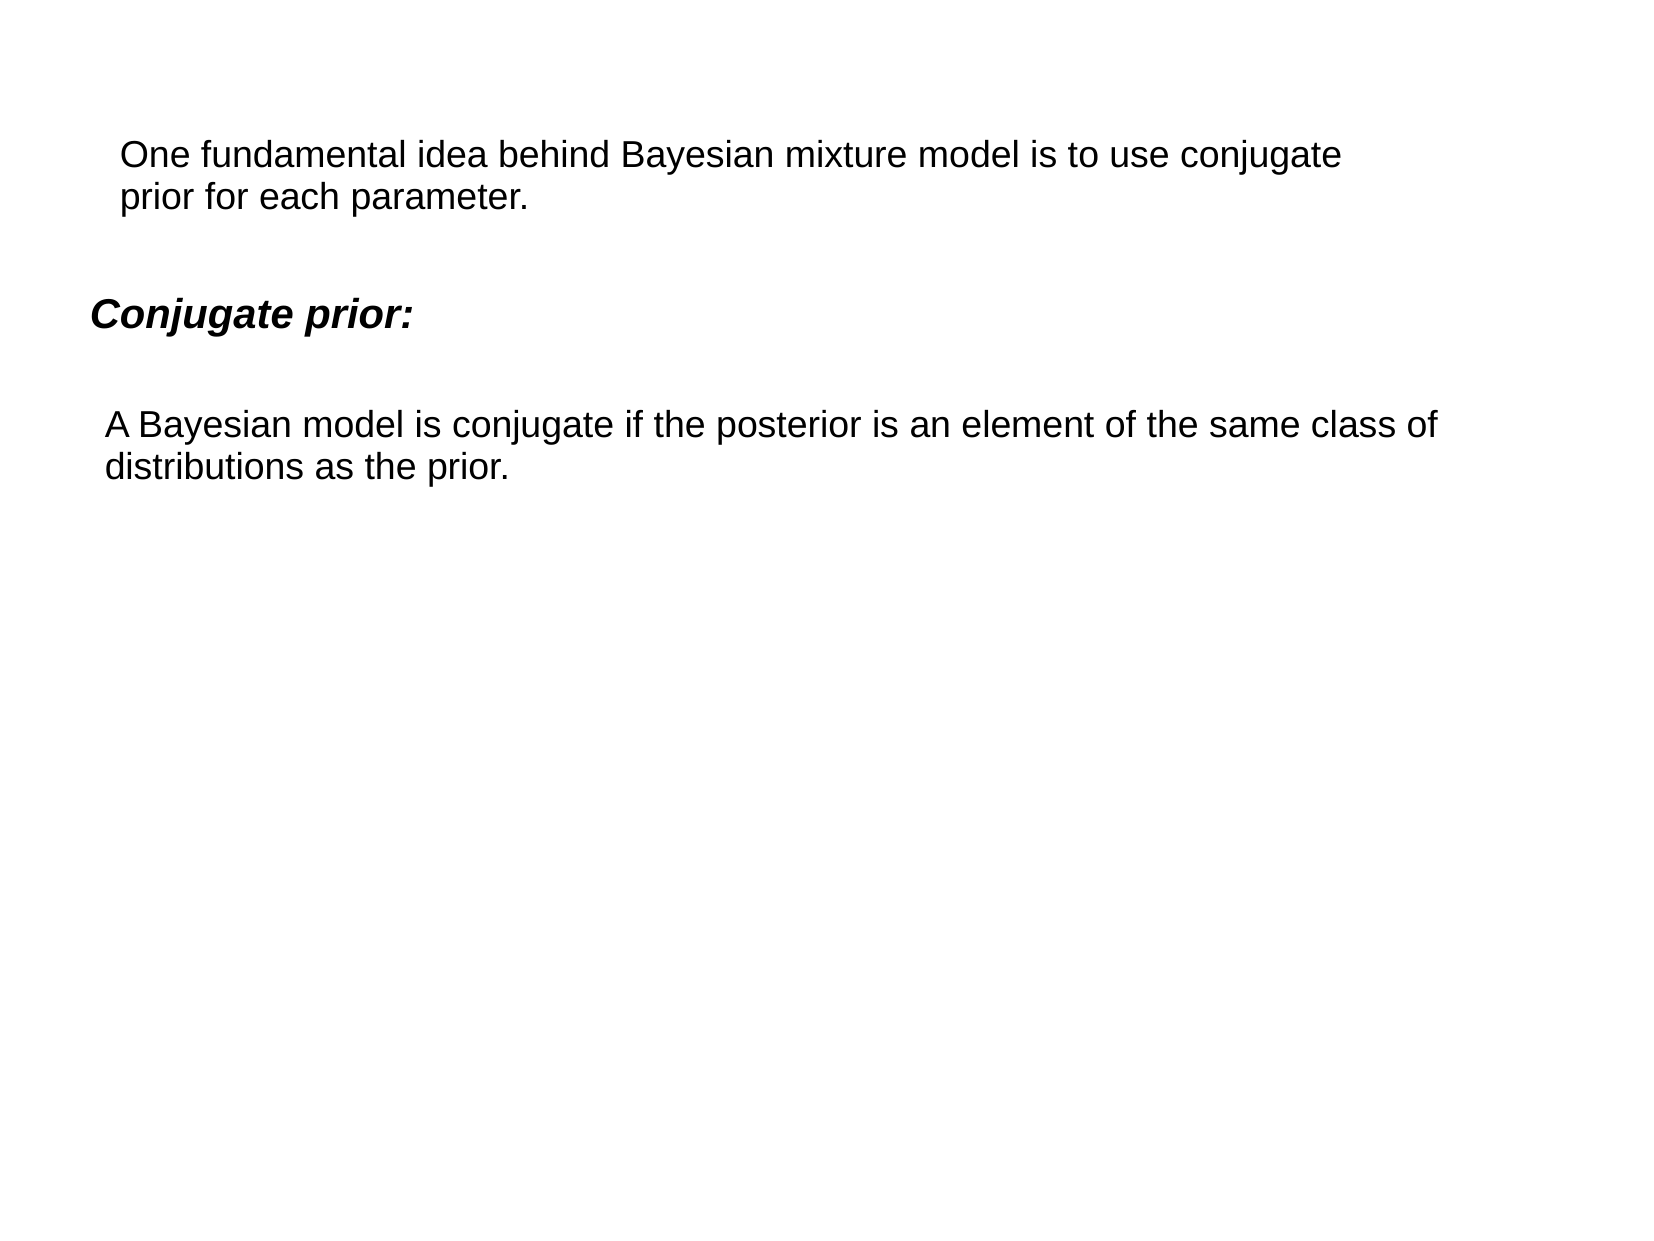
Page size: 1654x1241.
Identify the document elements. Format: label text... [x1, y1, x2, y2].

text_box A Bayesian model is conjugate if the posterior is an element of the same class of distributions as the prior. [90, 354, 1516, 496]
text_box Conjugate prior: [75, 283, 430, 346]
text_box One fundamental idea behind Bayesian mixture model is to use conjugate prior for each parameter. [105, 126, 1426, 226]
